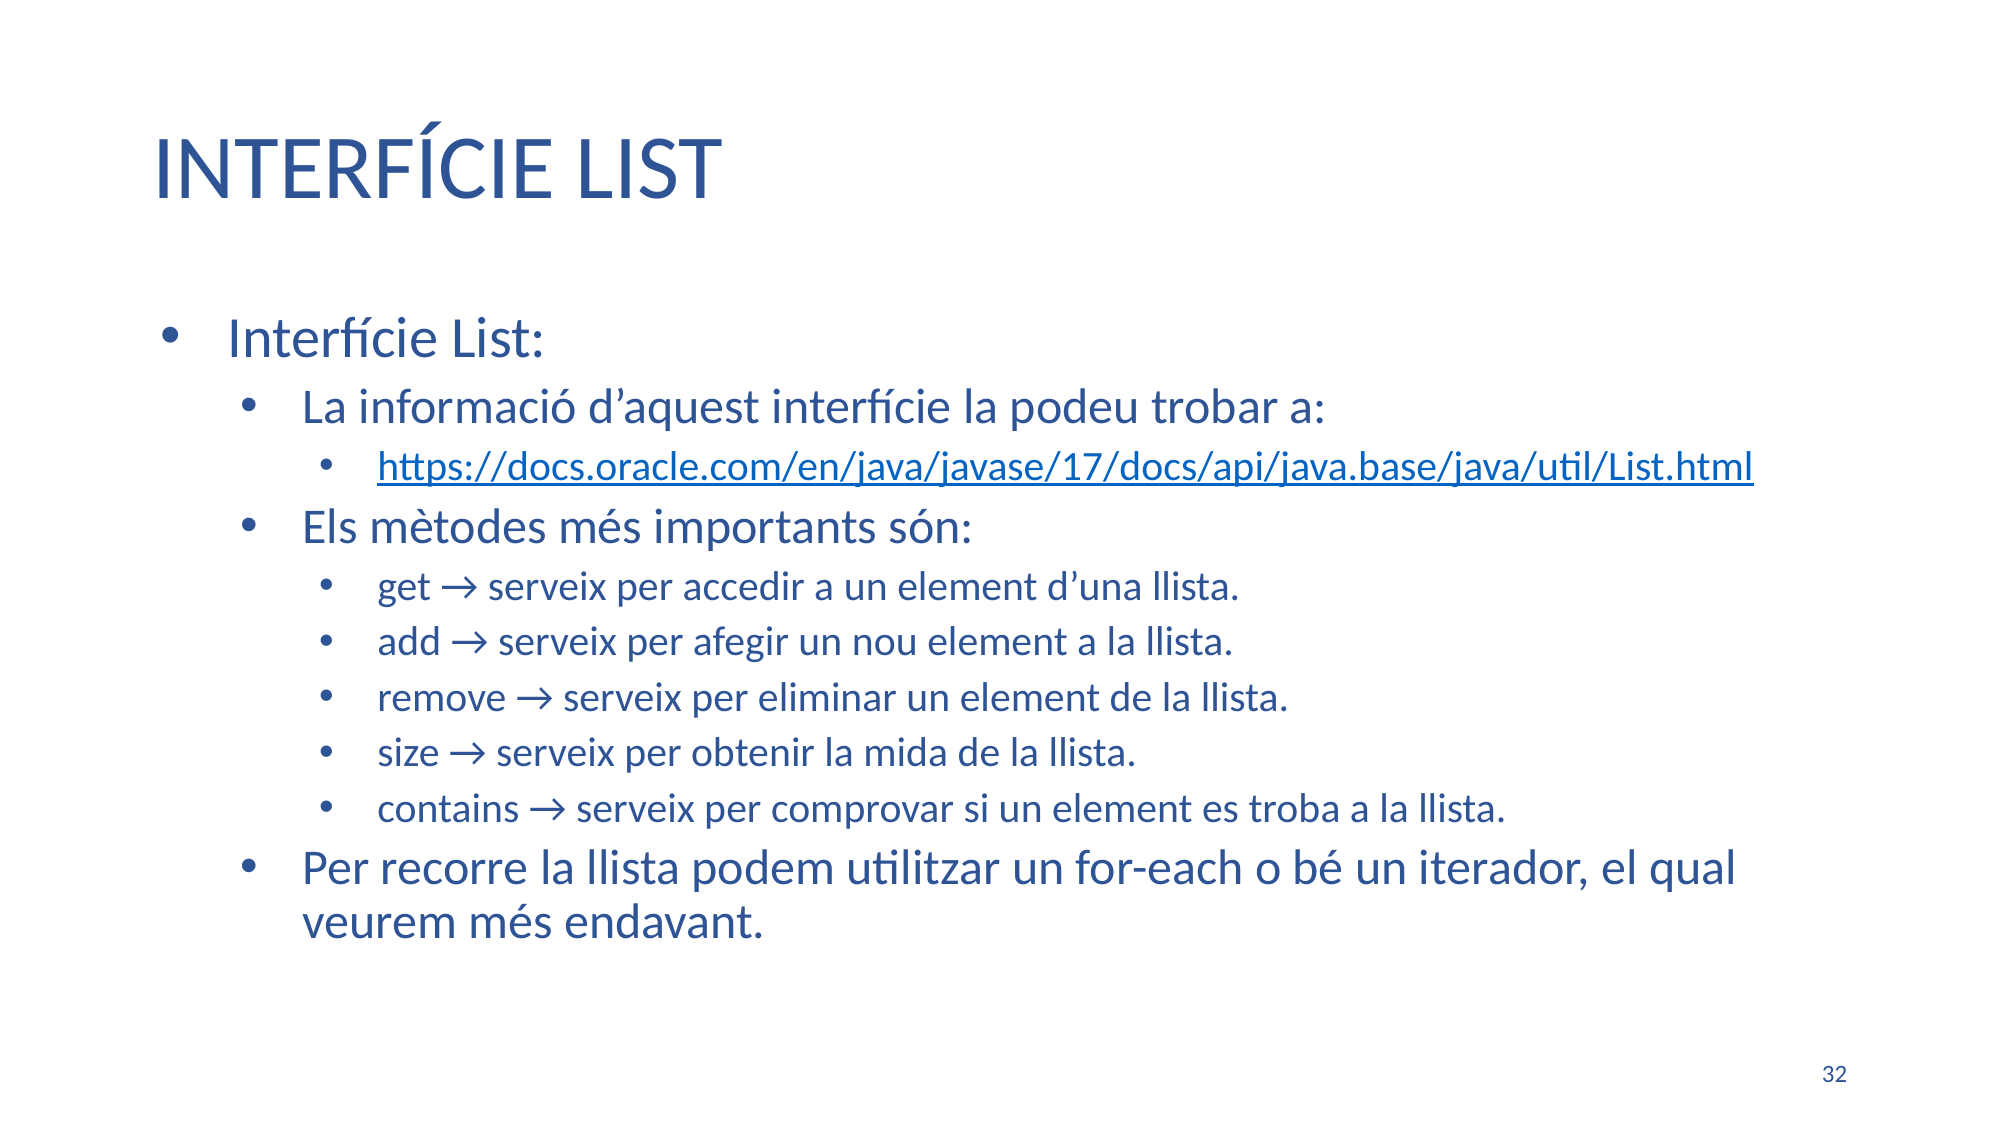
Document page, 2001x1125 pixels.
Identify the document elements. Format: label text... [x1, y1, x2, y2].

title INTERFÍCIE LIST [137, 59, 1863, 278]
list Interfície List: La informació d’aquest interfície la podeu trobar a: https://docs.oracle.com/en/java/javase/17/docs/api/java.base/java/util/List.html Els mètodes més importants són: get → serveix per accedir a un element d’una llista. add → serveix per afegir un nou element a la llista. remove → serveix per eliminar un element de la llista. size → serveix per obtenir la mida de la llista. contains → serveix per comprovar si un element es troba a la llista. Per recorre la llista podem utilitzar un for-each o bé un iterador, el qual veurem més endavant. [137, 299, 1863, 1014]
slide_number <number> [1412, 1042, 1863, 1103]
